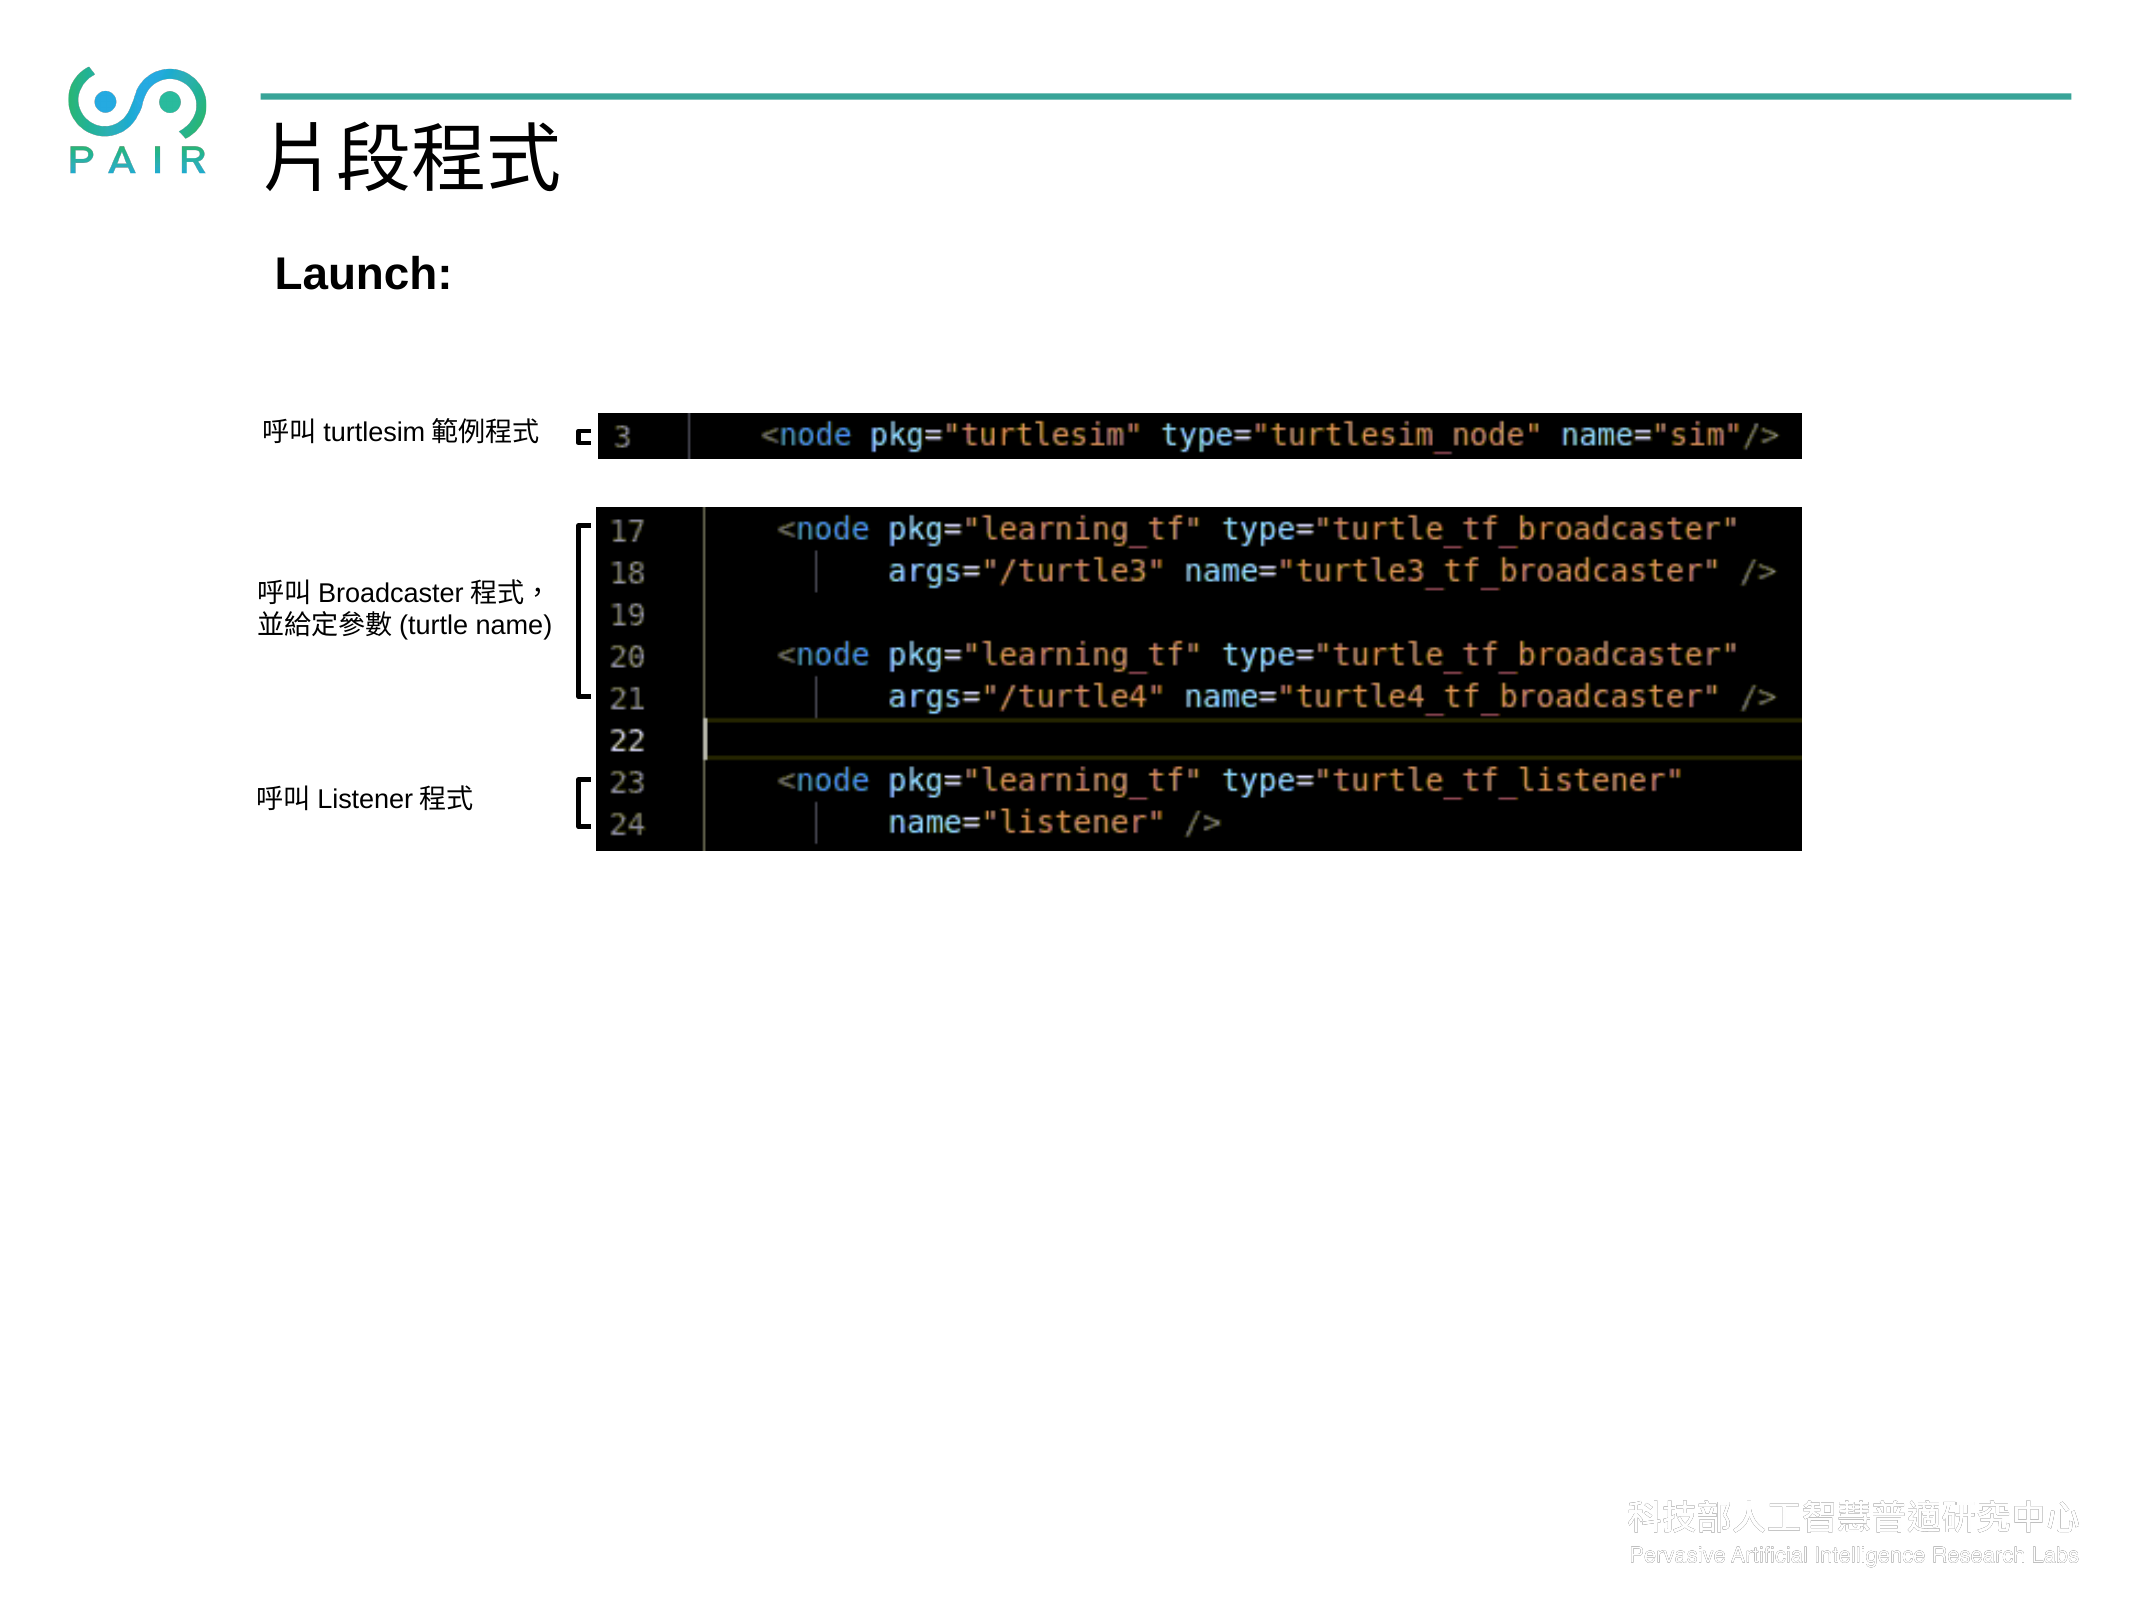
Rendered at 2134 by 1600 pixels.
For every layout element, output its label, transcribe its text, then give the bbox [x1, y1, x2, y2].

text_box 呼叫Listener程式 [242, 773, 573, 833]
text_box Launch: [259, 236, 685, 303]
picture [596, 507, 1802, 851]
picture [1627, 1499, 2081, 1573]
text_box 呼叫turtlesim範例程式 [248, 407, 579, 467]
picture [598, 413, 1802, 459]
text_box 呼叫Broadcaster程式，並給定參數(turtle name) [242, 567, 574, 663]
picture [65, 59, 209, 181]
text_box 片段程式 [261, 99, 1334, 211]
